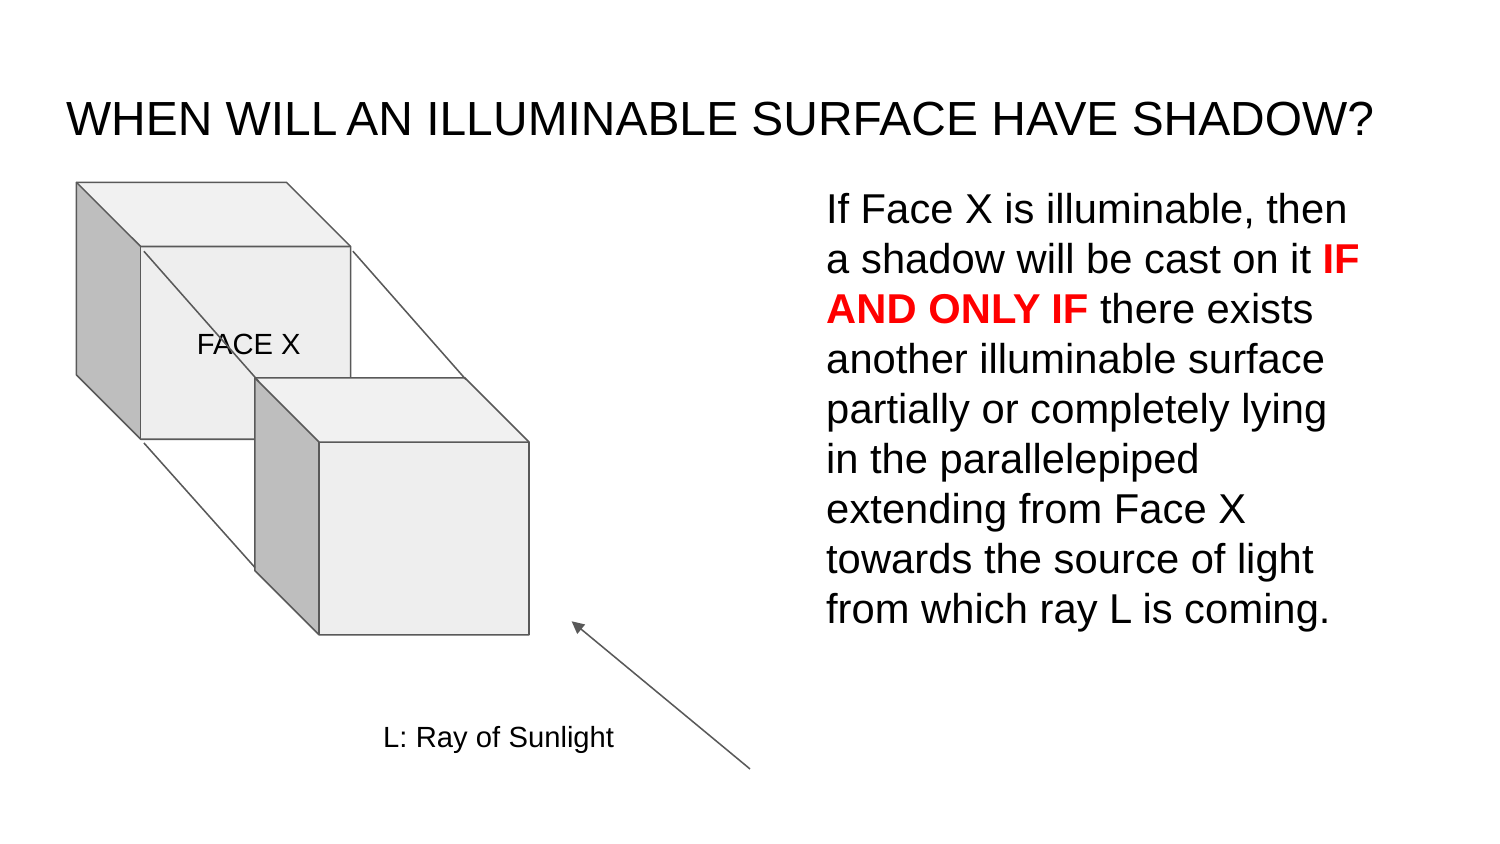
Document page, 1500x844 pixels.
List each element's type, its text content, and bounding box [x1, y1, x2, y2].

text_box If Face X is illuminable, then a shadow will be cast on it IF AND ONLY IF there exists another illuminable surface partially or completely lying in the parallelepiped extending from Face X towards the source of light from which ray L is coming. [811, 166, 1385, 800]
text_box L: Ray of Sunlight [368, 703, 651, 769]
title WHEN WILL AN ILLUMINABLE SURFACE HAVE SHADOW? [51, 72, 1449, 167]
text_box FACE X [141, 247, 351, 439]
text_box [254, 379, 529, 635]
